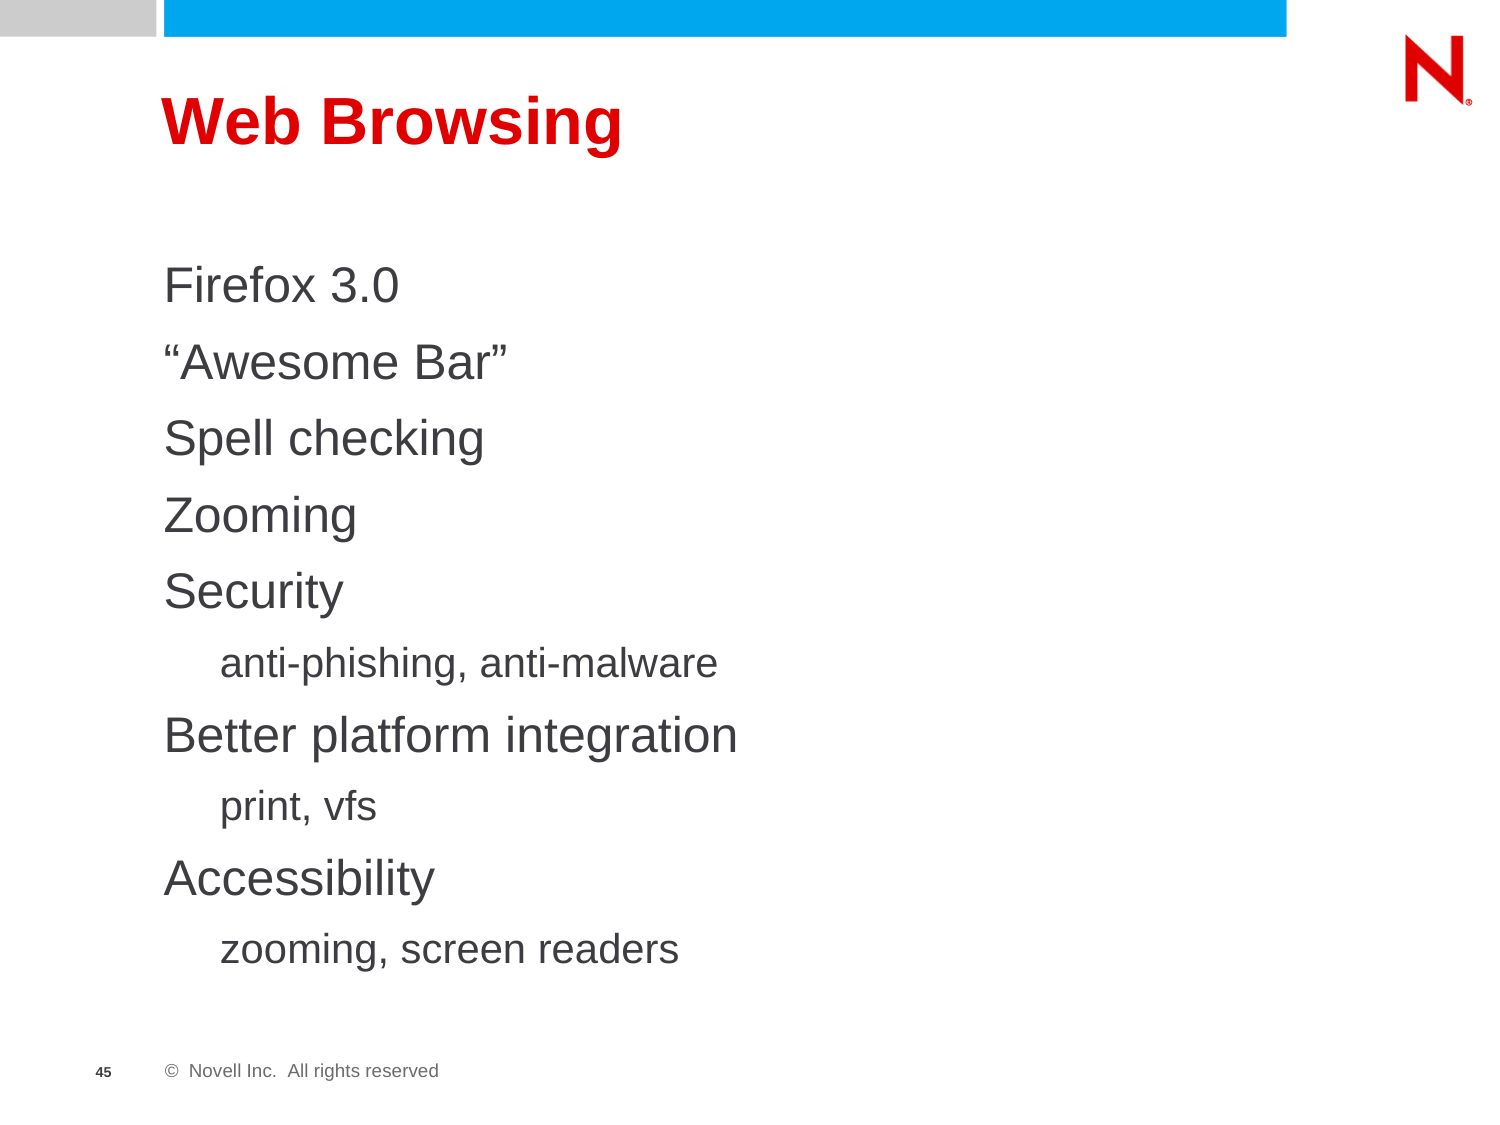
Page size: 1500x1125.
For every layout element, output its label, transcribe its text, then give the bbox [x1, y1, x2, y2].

title Web Browsing [161, 41, 1383, 205]
picture [1403, 32, 1473, 107]
list Firefox 3.0 “Awesome Bar” Spell checking Zooming Security anti-phishing, anti-malware Better platform integration print, vfs Accessibility zooming, screen readers [163, 254, 1404, 986]
